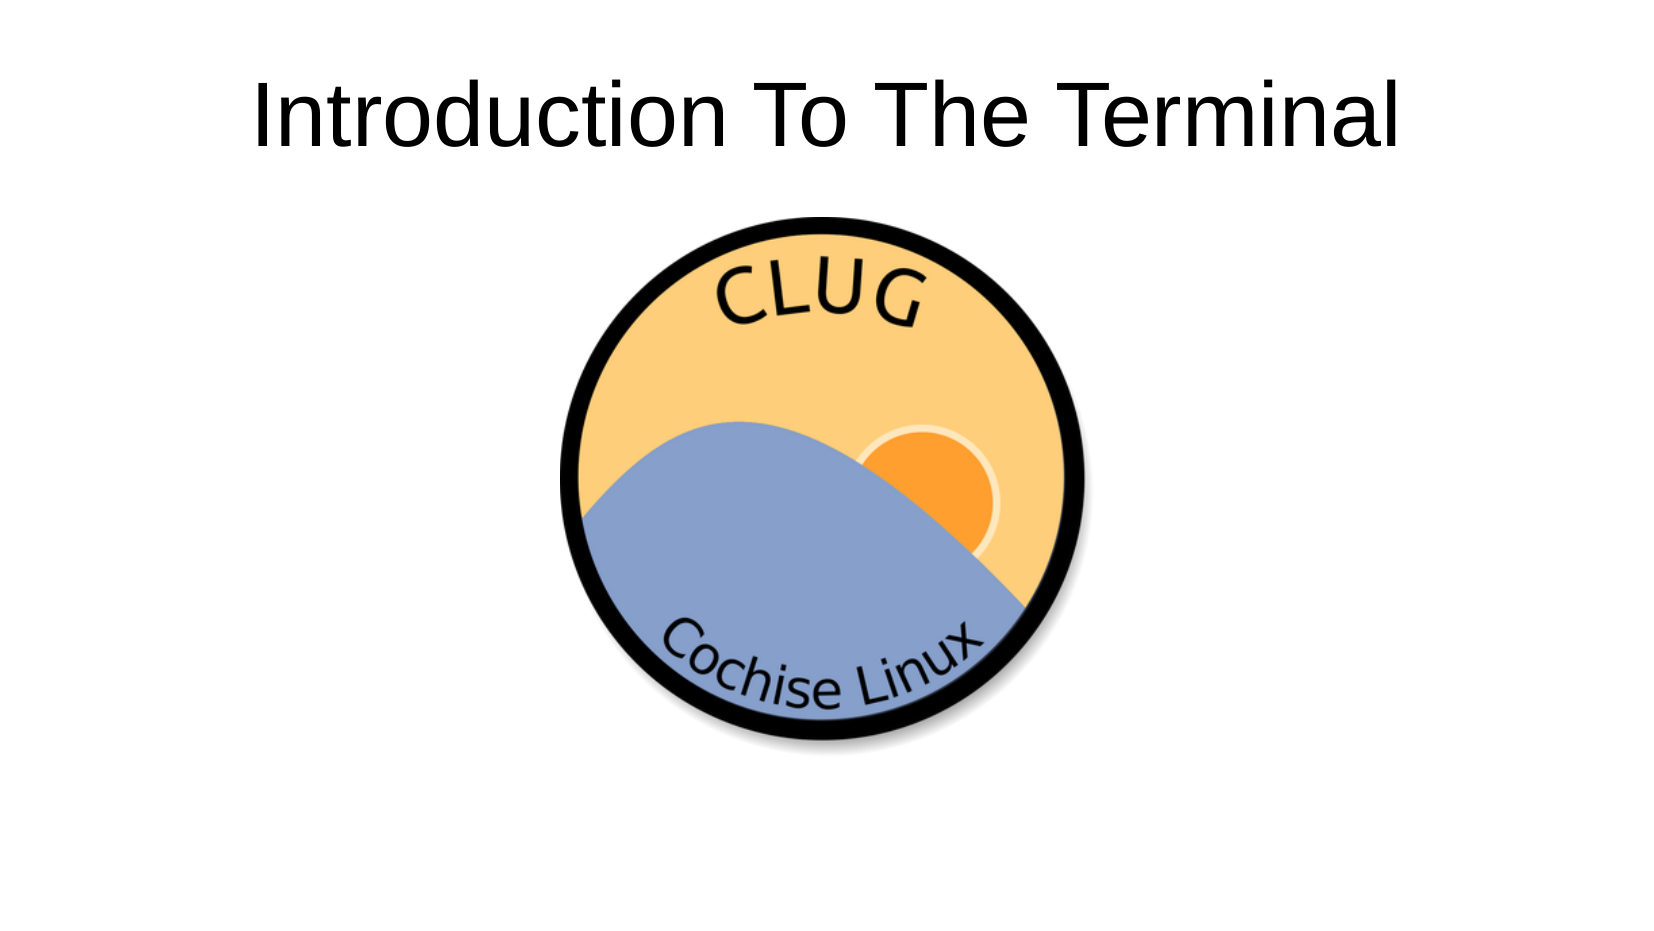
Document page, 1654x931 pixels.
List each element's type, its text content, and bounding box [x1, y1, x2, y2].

title Introduction To The Terminal [82, 37, 1571, 193]
picture [560, 217, 1094, 758]
